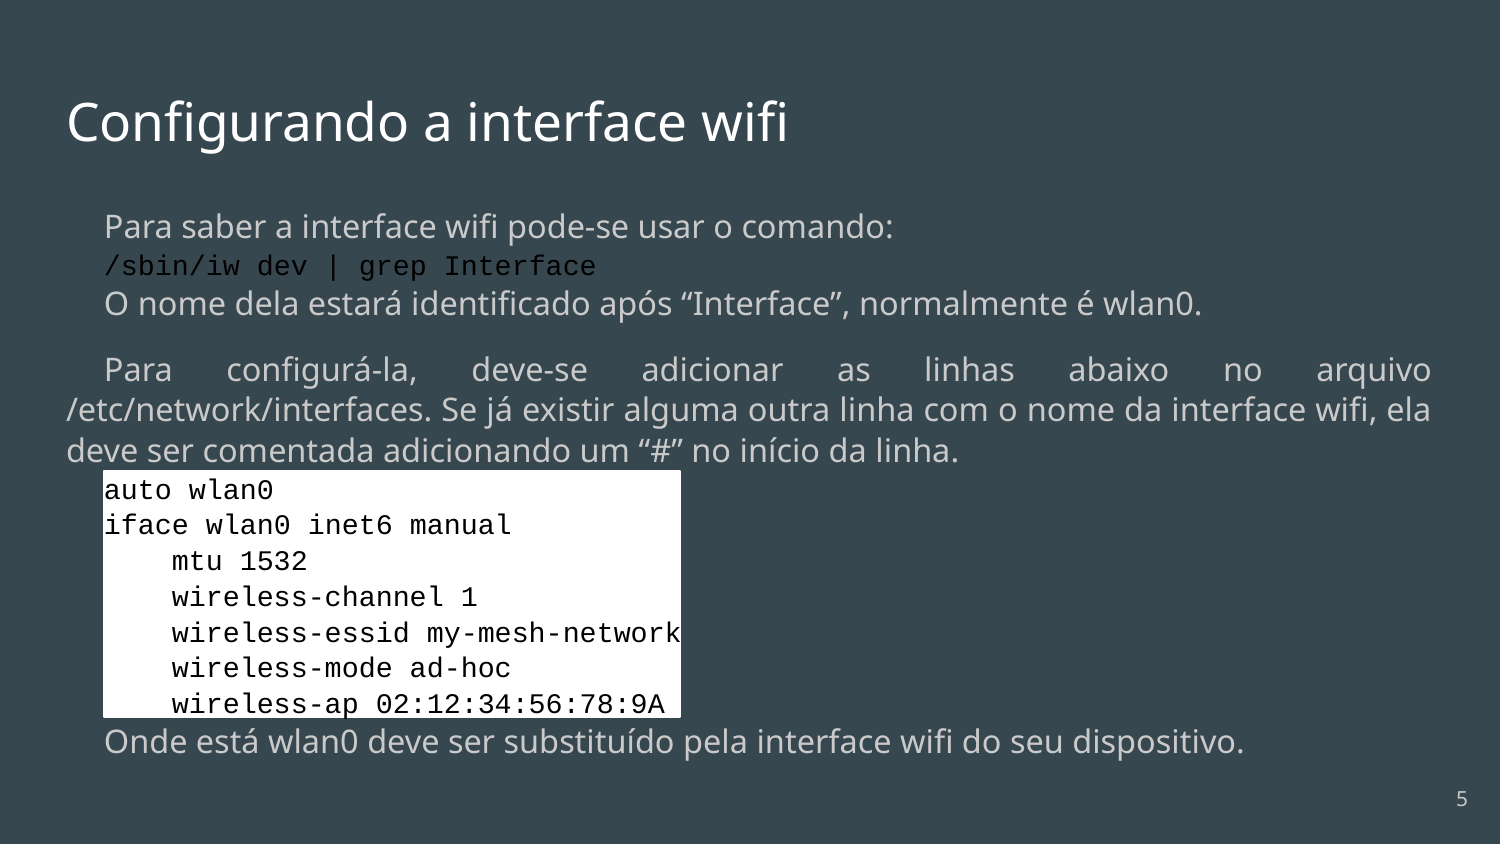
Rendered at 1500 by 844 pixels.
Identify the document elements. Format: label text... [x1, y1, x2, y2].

title Configurando a interface wifi [51, 72, 1449, 167]
slide_number <number> [1392, 767, 1483, 833]
list Para saber a interface wifi pode-se usar o comando: /sbin/iw dev | grep Interface O nome dela estará identificado após “Interface”, normalmente é wlan0. Para configurá-la, deve-se adicionar as linhas abaixo no arquivo /etc/network/interfaces. Se já existir alguma outra linha com o nome da interface wifi, ela deve ser comentada adicionando um “#” no início da linha. auto wlan0 iface wlan0 inet6 manual mtu 1532 wireless-channel 1 wireless-essid my-mesh-network wireless-mode ad-hoc wireless-ap 02:12:34:56:78:9A Onde está wlan0 deve ser substituído pela interface wifi do seu dispositivo. [51, 189, 1449, 750]
